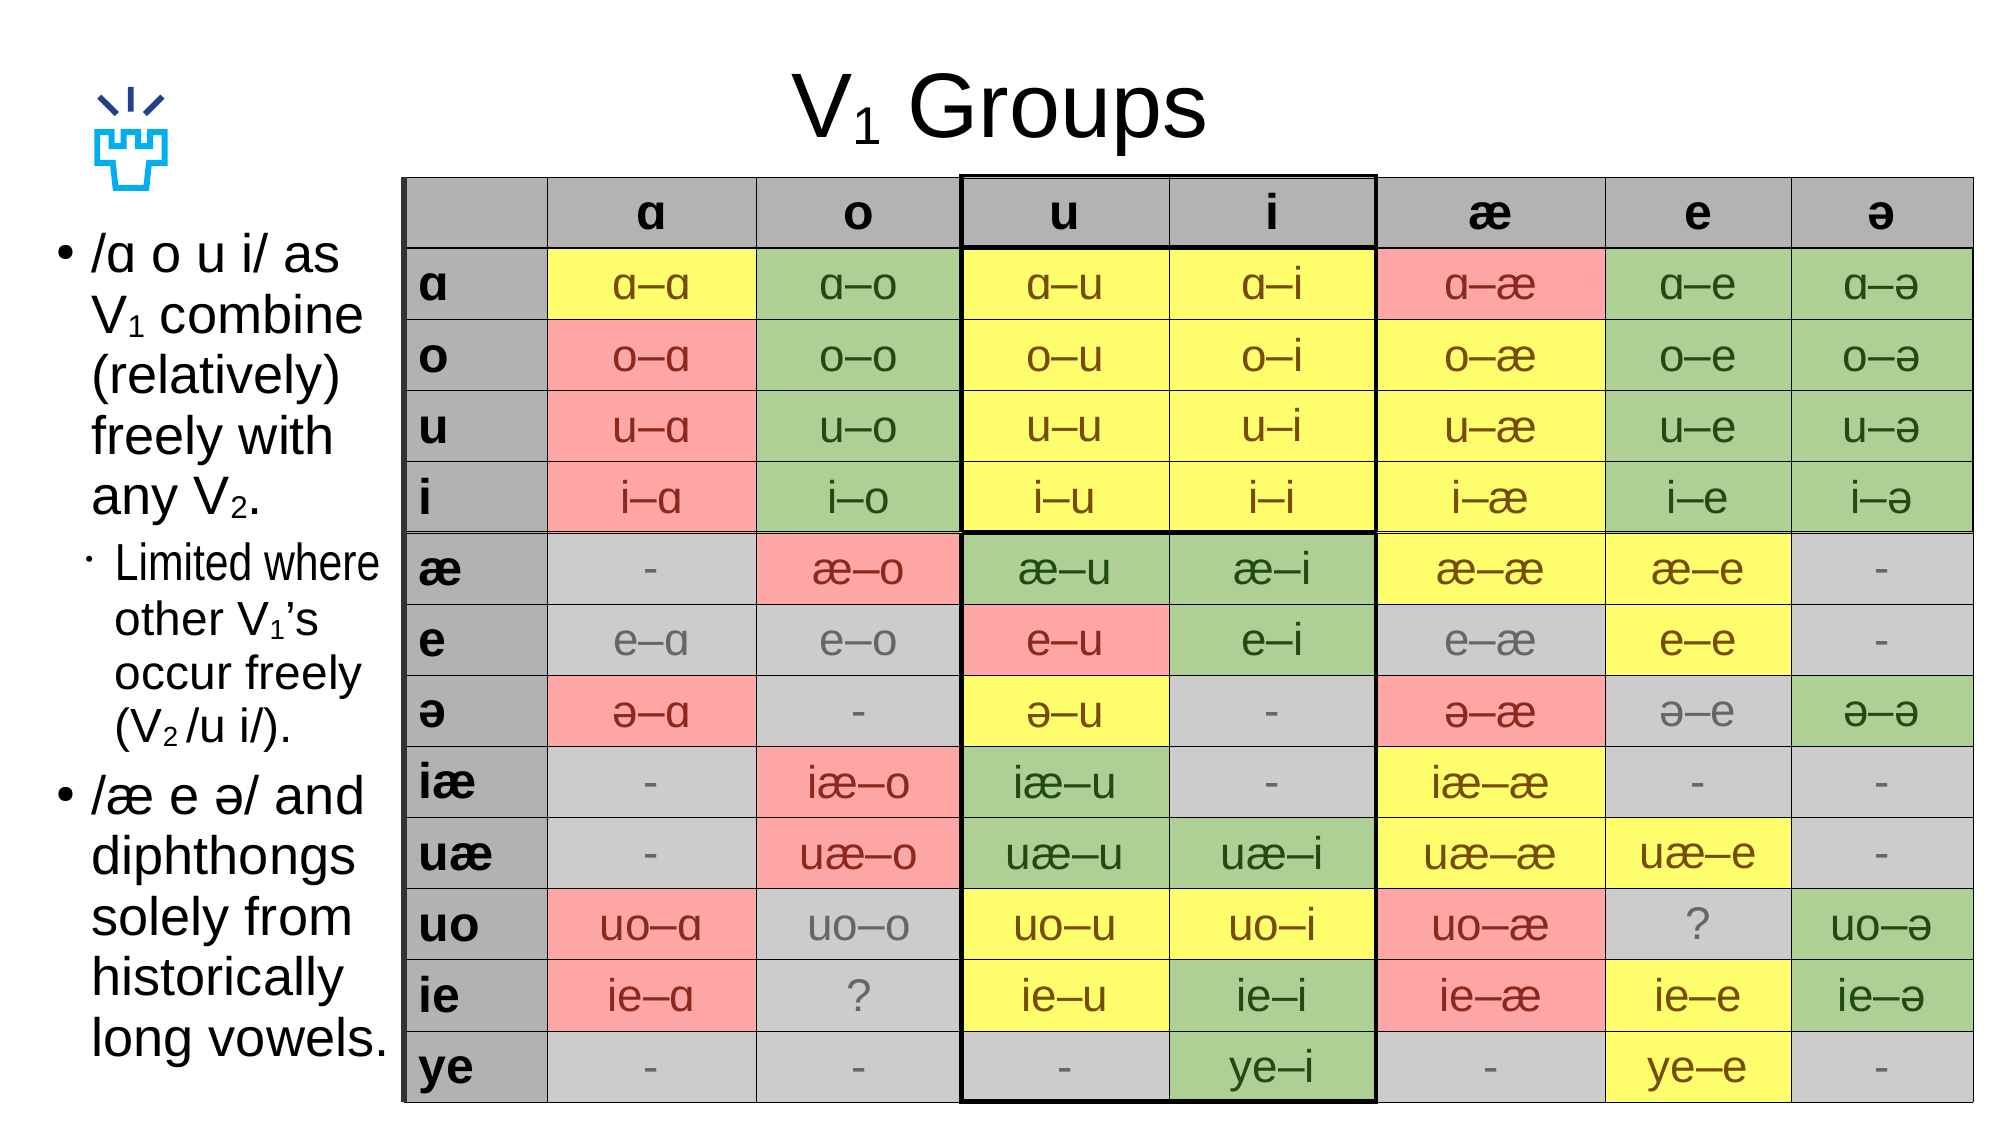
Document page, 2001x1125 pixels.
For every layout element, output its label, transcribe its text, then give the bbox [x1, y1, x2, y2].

table_cell uæ–i [1170, 818, 1374, 888]
table_cell ɑ [407, 249, 547, 319]
table_cell - [548, 818, 756, 888]
table_cell - [1170, 676, 1374, 746]
table_cell e–o [757, 605, 959, 675]
text_box /ɑ o u i/ as V1 combine (relatively) freely with any V2. Limited where other V1’s occur freely (V2 /u i/). /æ e ə/ and diphthongs solely from historically long vowels. [41, 216, 451, 1105]
table_cell - [1792, 605, 1973, 675]
table_cell - [757, 676, 959, 746]
table_cell ɑ–u [964, 250, 1169, 319]
table_header ə [1792, 178, 1973, 247]
table_cell ie–ə [1792, 960, 1973, 1031]
table_cell uo–o [757, 889, 959, 959]
table_cell iæ–o [757, 747, 959, 817]
table_cell i–o [757, 462, 959, 531]
table_cell - [548, 534, 756, 604]
table_cell ə–u [964, 676, 1169, 746]
table_cell u–ə [1792, 391, 1972, 461]
table_cell æ–i [1170, 535, 1374, 604]
table_cell u–u [964, 391, 1169, 461]
table_cell i–ə [1792, 462, 1972, 531]
table_cell - [1378, 1032, 1605, 1102]
table_header [407, 178, 547, 247]
table_cell - [1792, 534, 1973, 604]
table_header e [1606, 178, 1791, 247]
table_cell ie–ɑ [548, 960, 756, 1031]
table_cell o–u [964, 320, 1169, 390]
table_header i [1170, 179, 1374, 245]
table_cell u–o [757, 391, 959, 461]
table_cell i–æ [1378, 462, 1605, 531]
table_cell ie–i [1170, 960, 1374, 1031]
table_cell uæ–o [757, 818, 959, 888]
table_header u [964, 179, 1169, 245]
table_cell ə–ɑ [548, 676, 756, 746]
table_cell uo [407, 889, 547, 959]
table_cell ie [407, 960, 547, 1031]
table_cell - [1792, 747, 1973, 817]
table_header æ [1378, 178, 1605, 247]
table_cell - [1170, 747, 1374, 817]
table_cell e [407, 605, 547, 675]
table_cell ə–e [1606, 676, 1791, 746]
table_cell ɑ–o [757, 249, 959, 319]
table_cell ie–æ [1378, 960, 1605, 1031]
table_cell - [548, 747, 756, 817]
table_cell i–e [1606, 462, 1791, 531]
table_cell o–o [757, 320, 959, 390]
table_cell ə–æ [1378, 676, 1605, 746]
table_cell o–i [1170, 320, 1374, 390]
table_cell u [407, 391, 547, 461]
table_cell e–e [1606, 605, 1791, 675]
table_cell o–e [1606, 320, 1791, 390]
table_cell ə [407, 676, 547, 746]
table_cell - [548, 1032, 756, 1102]
table_cell e–i [1170, 605, 1374, 675]
table_cell æ–u [964, 535, 1169, 604]
table_cell ɑ–ɑ [548, 249, 756, 319]
table_cell iæ–u [964, 747, 1169, 817]
table_cell ye–e [1606, 1032, 1791, 1102]
table_cell e–æ [1378, 605, 1605, 675]
table_cell ɑ–ə [1792, 249, 1972, 319]
table_cell ie–u [964, 960, 1169, 1031]
table_cell - [1606, 747, 1791, 817]
table_cell e–ɑ [548, 605, 756, 675]
table_cell æ–o [757, 534, 959, 604]
table_cell ? [757, 960, 959, 1031]
table_cell e–u [964, 605, 1169, 675]
table_cell ie–e [1606, 960, 1791, 1031]
table_cell - [964, 1032, 1169, 1099]
table_cell u–æ [1378, 391, 1605, 461]
table_cell o–ə [1792, 320, 1972, 390]
table_cell uo–æ [1378, 889, 1605, 959]
table_cell u–e [1606, 391, 1791, 461]
table_header ɑ [548, 178, 756, 247]
table_cell ye [407, 1032, 547, 1102]
table_cell uo–ə [1792, 889, 1973, 959]
table_cell æ [407, 534, 547, 604]
table_cell uæ–u [964, 818, 1169, 888]
table_cell iæ [407, 747, 547, 817]
table_cell ə–ə [1792, 676, 1973, 746]
table_cell æ–æ [1378, 534, 1605, 604]
table_cell ? [1606, 889, 1791, 959]
table_cell uæ [407, 818, 547, 888]
table_cell - [1792, 818, 1973, 888]
table_cell æ–e [1606, 534, 1791, 604]
title V1 Groups [306, 2, 1694, 208]
table_cell ɑ–e [1606, 249, 1791, 319]
table_cell - [1792, 1032, 1973, 1102]
table_cell u–i [1170, 391, 1374, 461]
table_cell ye–i [1170, 1032, 1374, 1099]
table_cell uo–ɑ [548, 889, 756, 959]
table_cell i–ɑ [548, 462, 756, 531]
table_cell o–æ [1378, 320, 1605, 390]
table_cell uo–u [964, 889, 1169, 959]
table_cell iæ–æ [1378, 747, 1605, 817]
table_cell i–i [1170, 462, 1374, 530]
table_cell uo–i [1170, 889, 1374, 959]
table_cell - [757, 1032, 959, 1102]
table_cell i–u [964, 462, 1169, 530]
table_cell ɑ–i [1170, 250, 1374, 319]
table_header o [757, 178, 959, 247]
table_cell uæ–æ [1378, 818, 1605, 888]
table_cell u–ɑ [548, 391, 756, 461]
table_cell i [407, 462, 547, 531]
table_cell ɑ–æ [1378, 249, 1605, 319]
table_cell o–ɑ [548, 320, 756, 390]
table_cell o [407, 320, 547, 390]
table_cell uæ–e [1606, 818, 1791, 888]
